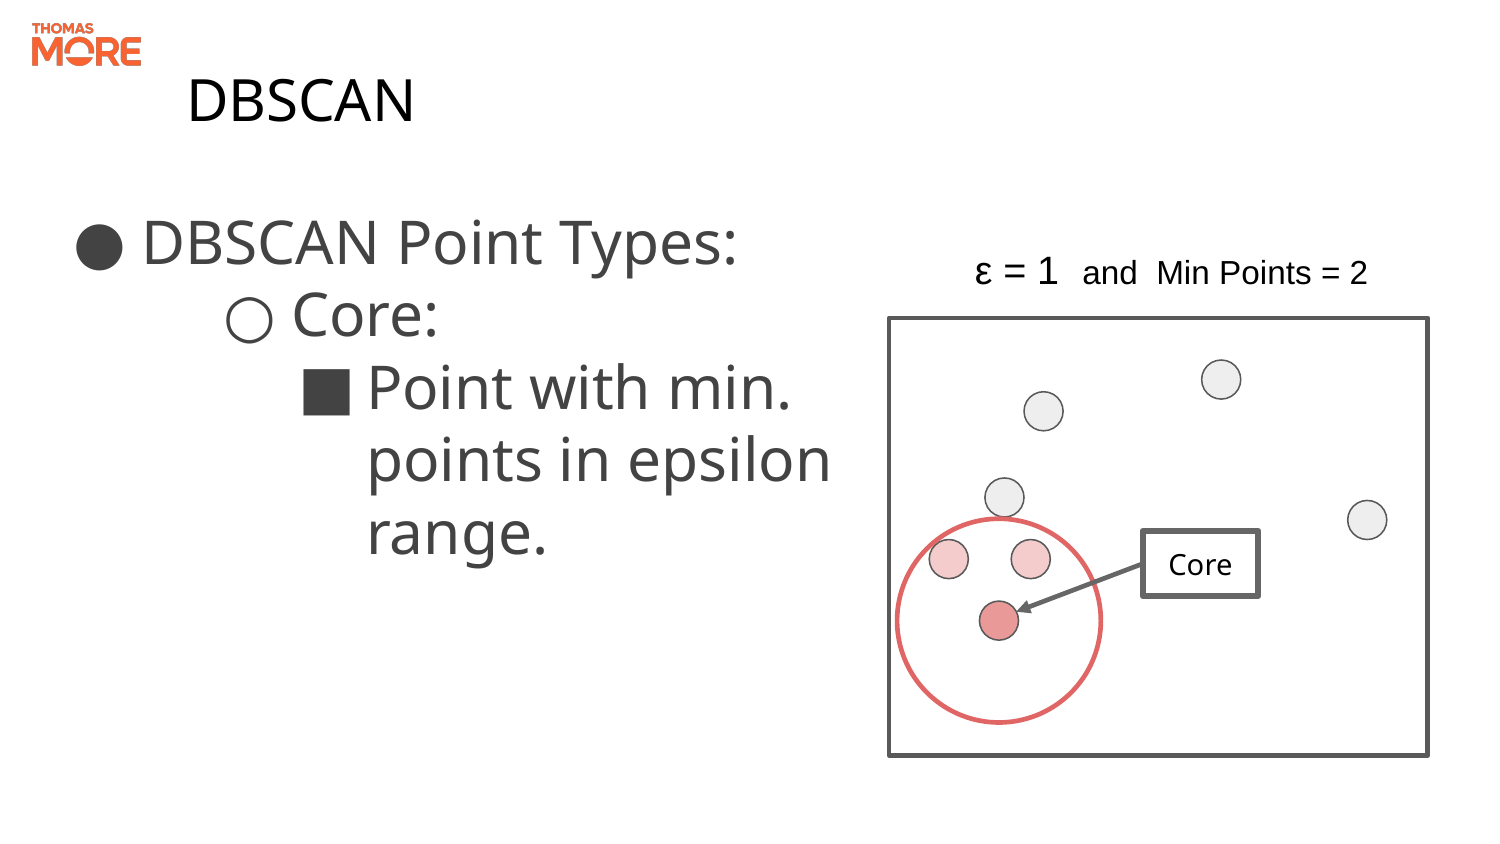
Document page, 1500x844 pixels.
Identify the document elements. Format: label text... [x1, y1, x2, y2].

picture [22, 13, 151, 76]
text_box [1011, 539, 1051, 579]
title DBSCAN [171, 48, 1449, 143]
text_box [1347, 500, 1387, 540]
list DBSCAN Point Types: Core: Point with min. points in epsilon range. [51, 189, 876, 750]
text_box [1201, 360, 1241, 400]
text_box Core [1142, 530, 1259, 596]
text_box [979, 601, 1019, 641]
text_box [984, 477, 1025, 517]
text_box [1024, 391, 1064, 431]
text_box ε = 1 and Min Points = 2 [959, 225, 1409, 309]
text_box [929, 539, 969, 579]
